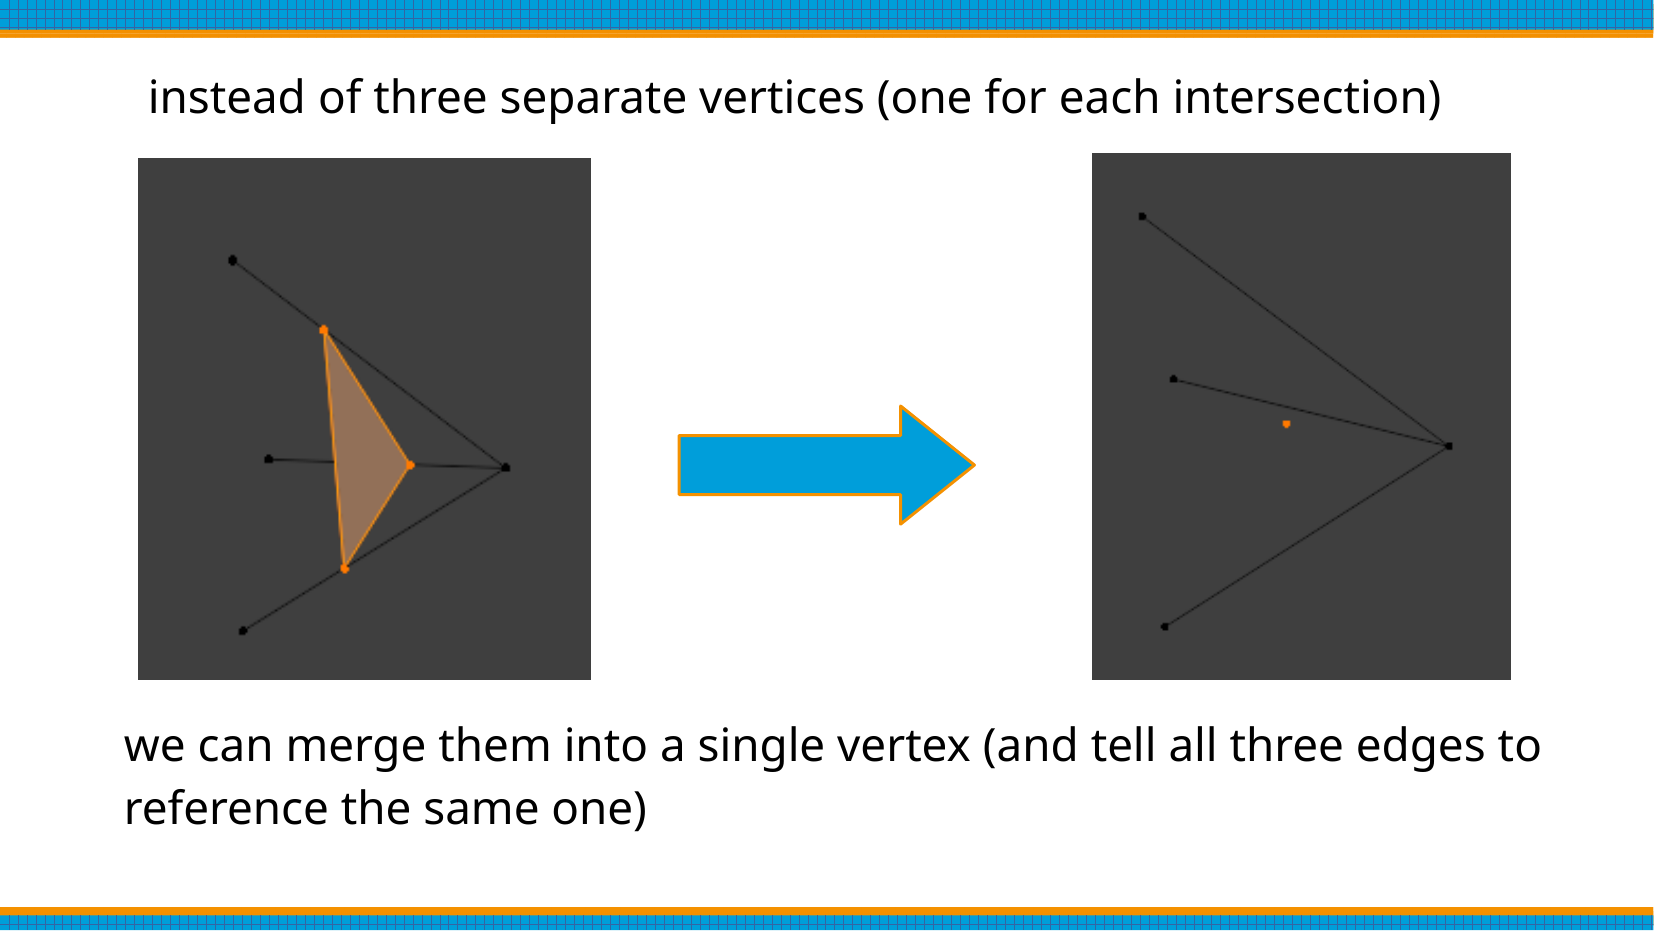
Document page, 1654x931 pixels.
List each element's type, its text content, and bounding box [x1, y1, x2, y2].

text_box [679, 406, 975, 525]
text_box we can merge them into a single vertex (and tell all three edges to reference the same one) [118, 706, 1560, 844]
picture [138, 158, 591, 680]
picture [1092, 153, 1511, 680]
text_box instead of three separate vertices (one for each intersection) [141, 59, 1447, 134]
